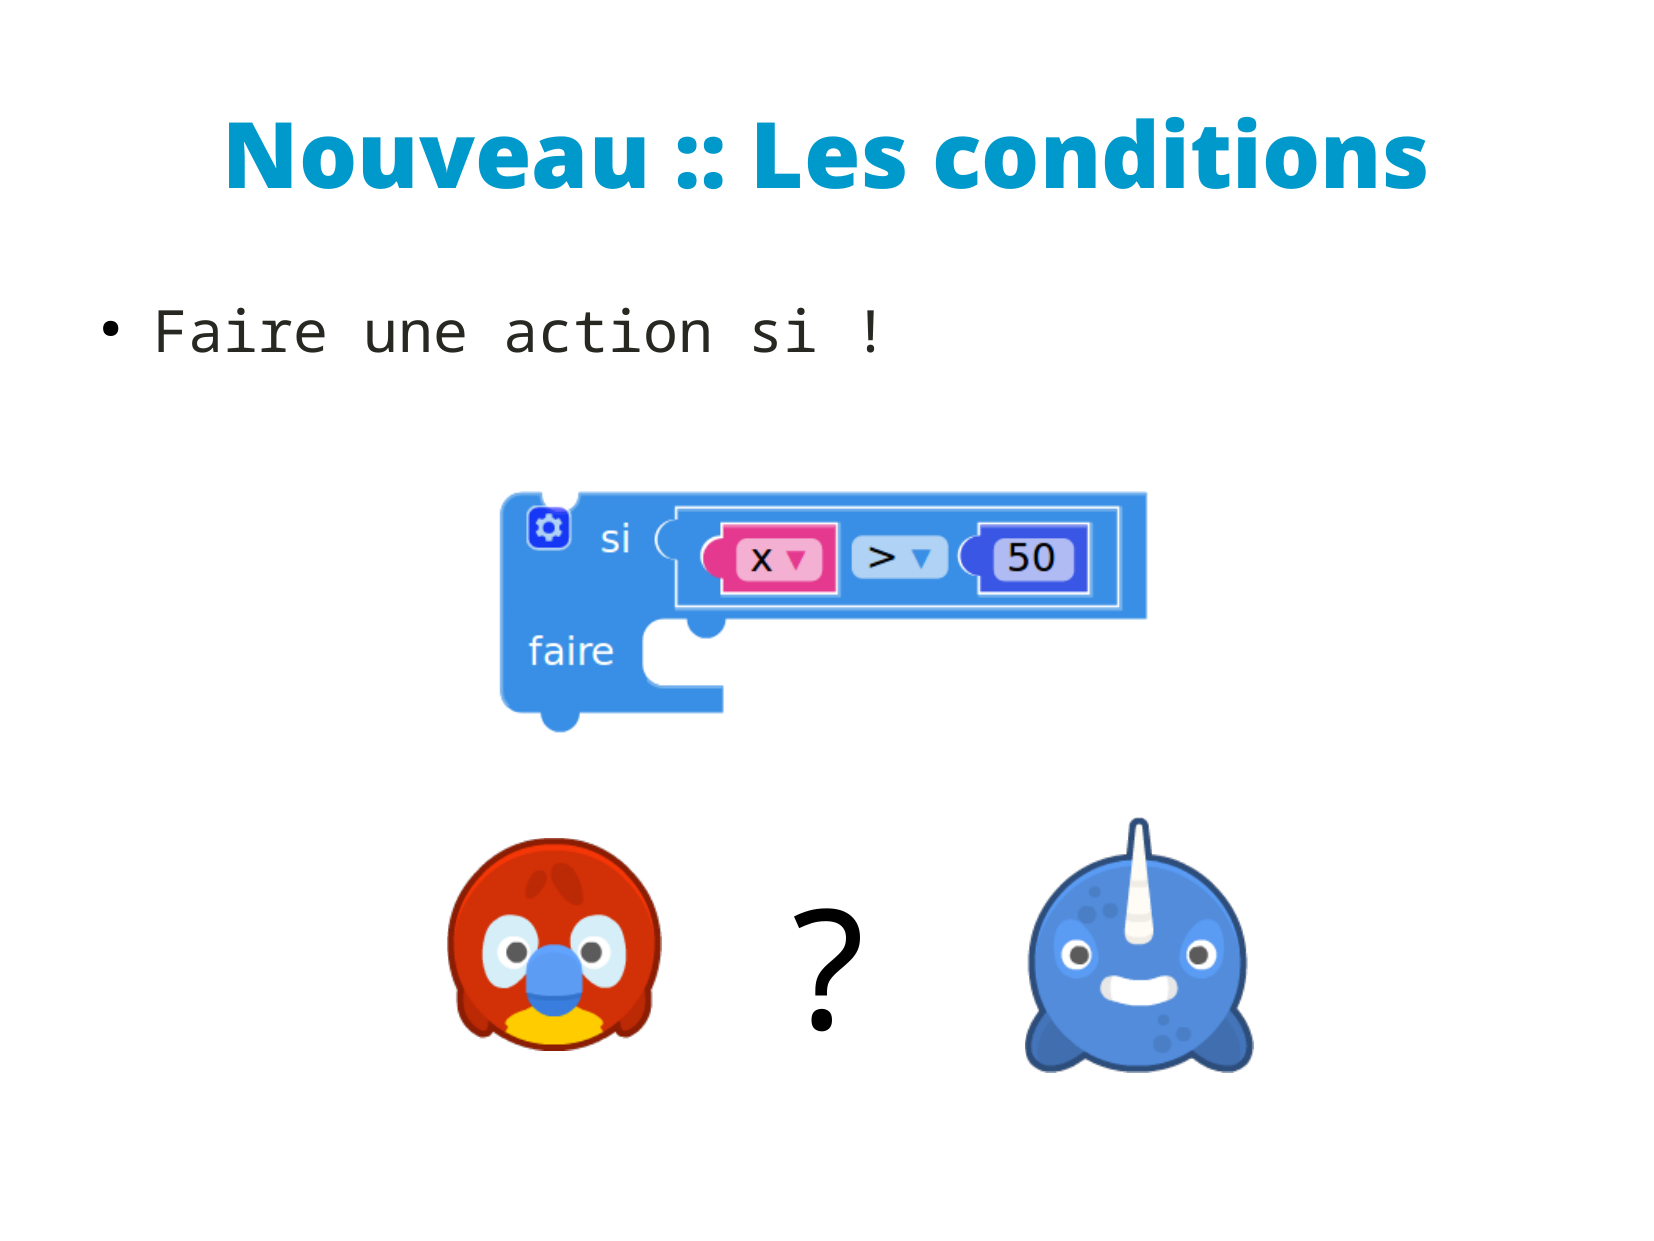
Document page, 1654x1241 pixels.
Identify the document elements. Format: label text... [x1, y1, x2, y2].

title Nouveau :: Les conditions [82, 49, 1571, 257]
picture [1025, 817, 1254, 1073]
list Faire une action si ! [82, 290, 1571, 1010]
picture [483, 476, 1171, 756]
picture [447, 838, 662, 1052]
text_box ? [777, 843, 920, 1047]
